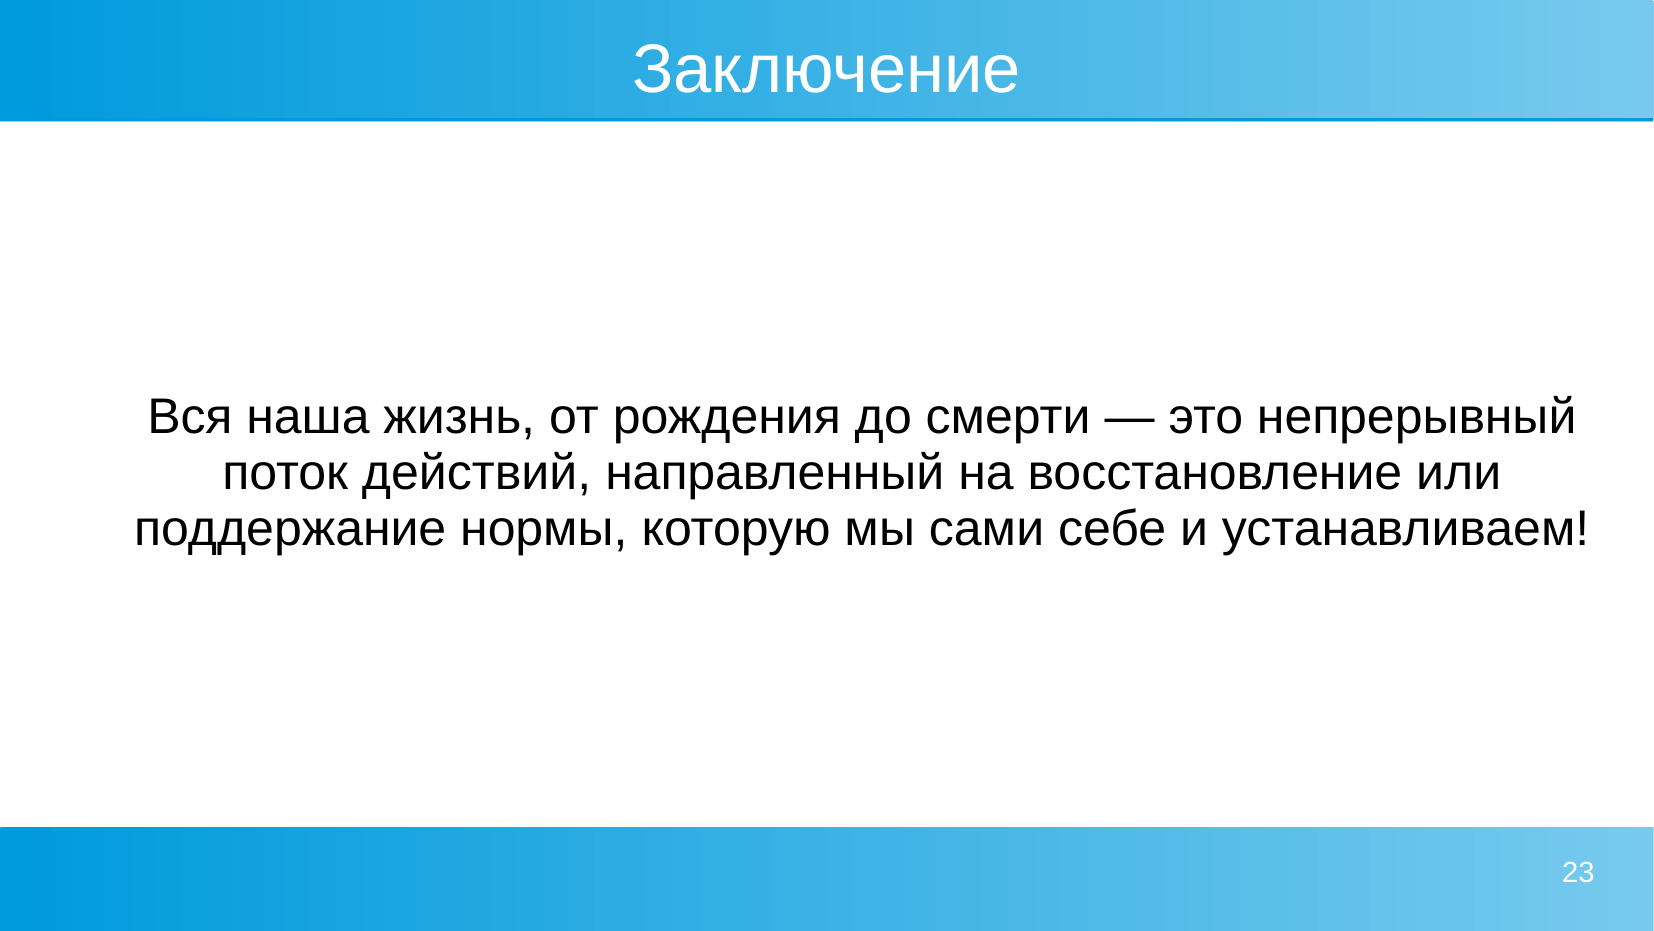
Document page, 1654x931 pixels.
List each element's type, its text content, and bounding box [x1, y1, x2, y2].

title Заключение [59, 29, 1595, 108]
list Вся наша жизнь, от рождения до смерти — это непрерывный поток действий, направленный на восстановление или поддержание нормы, которую мы сами себе и устанавливаем! [59, 177, 1595, 768]
